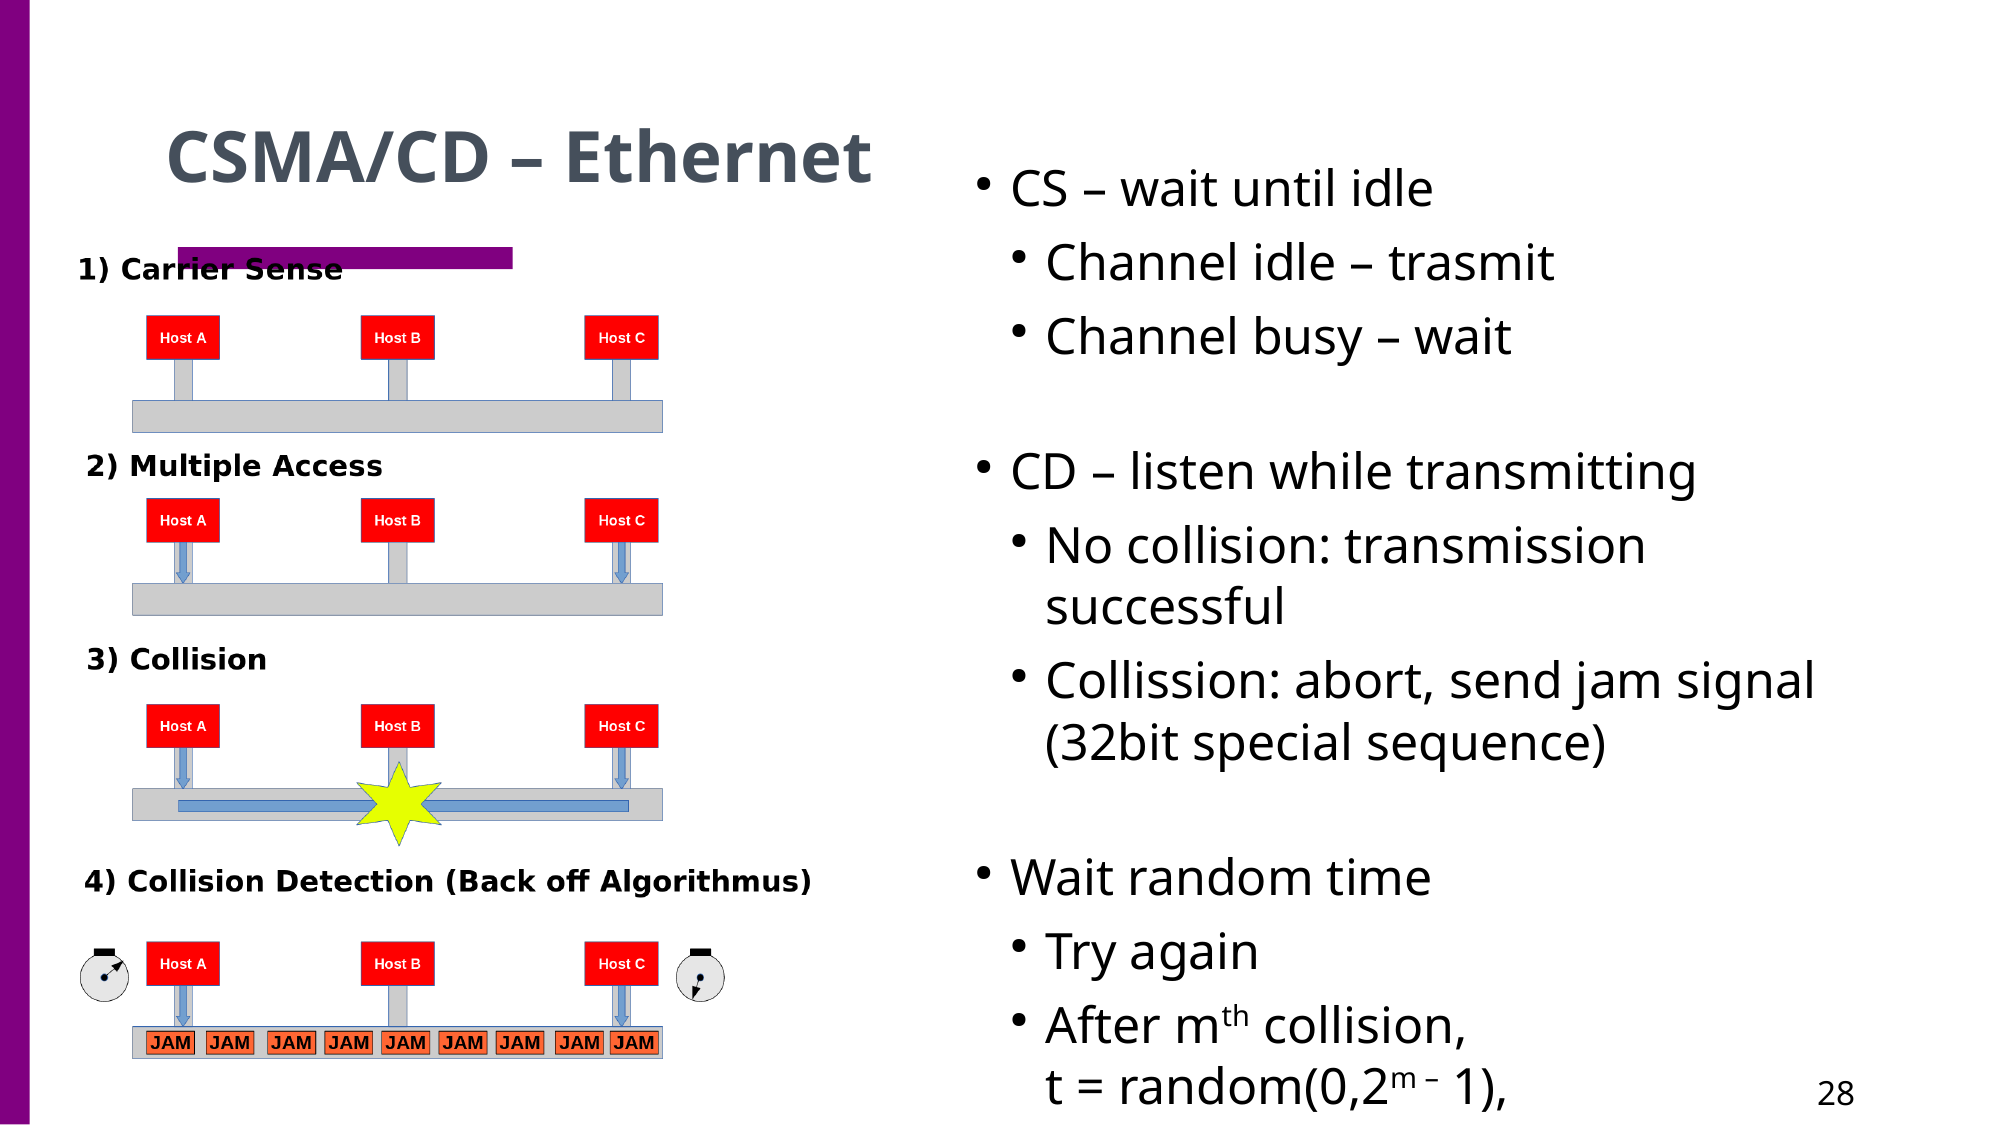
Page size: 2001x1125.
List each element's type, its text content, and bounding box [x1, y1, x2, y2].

text_box CSMA/CD – Ethernet [151, 0, 1849, 212]
picture [55, 224, 820, 1125]
text_box CS – wait until idle Channel idle – trasmit Channel busy – wait CD – listen while transmitting No collision: transmission successful Collission: abort, send jam signal (32bit special sequence) Wait random time Try again After mth collision, t = random(0,2m – 1), Wait t*512 bit times before retry [960, 150, 1915, 1125]
